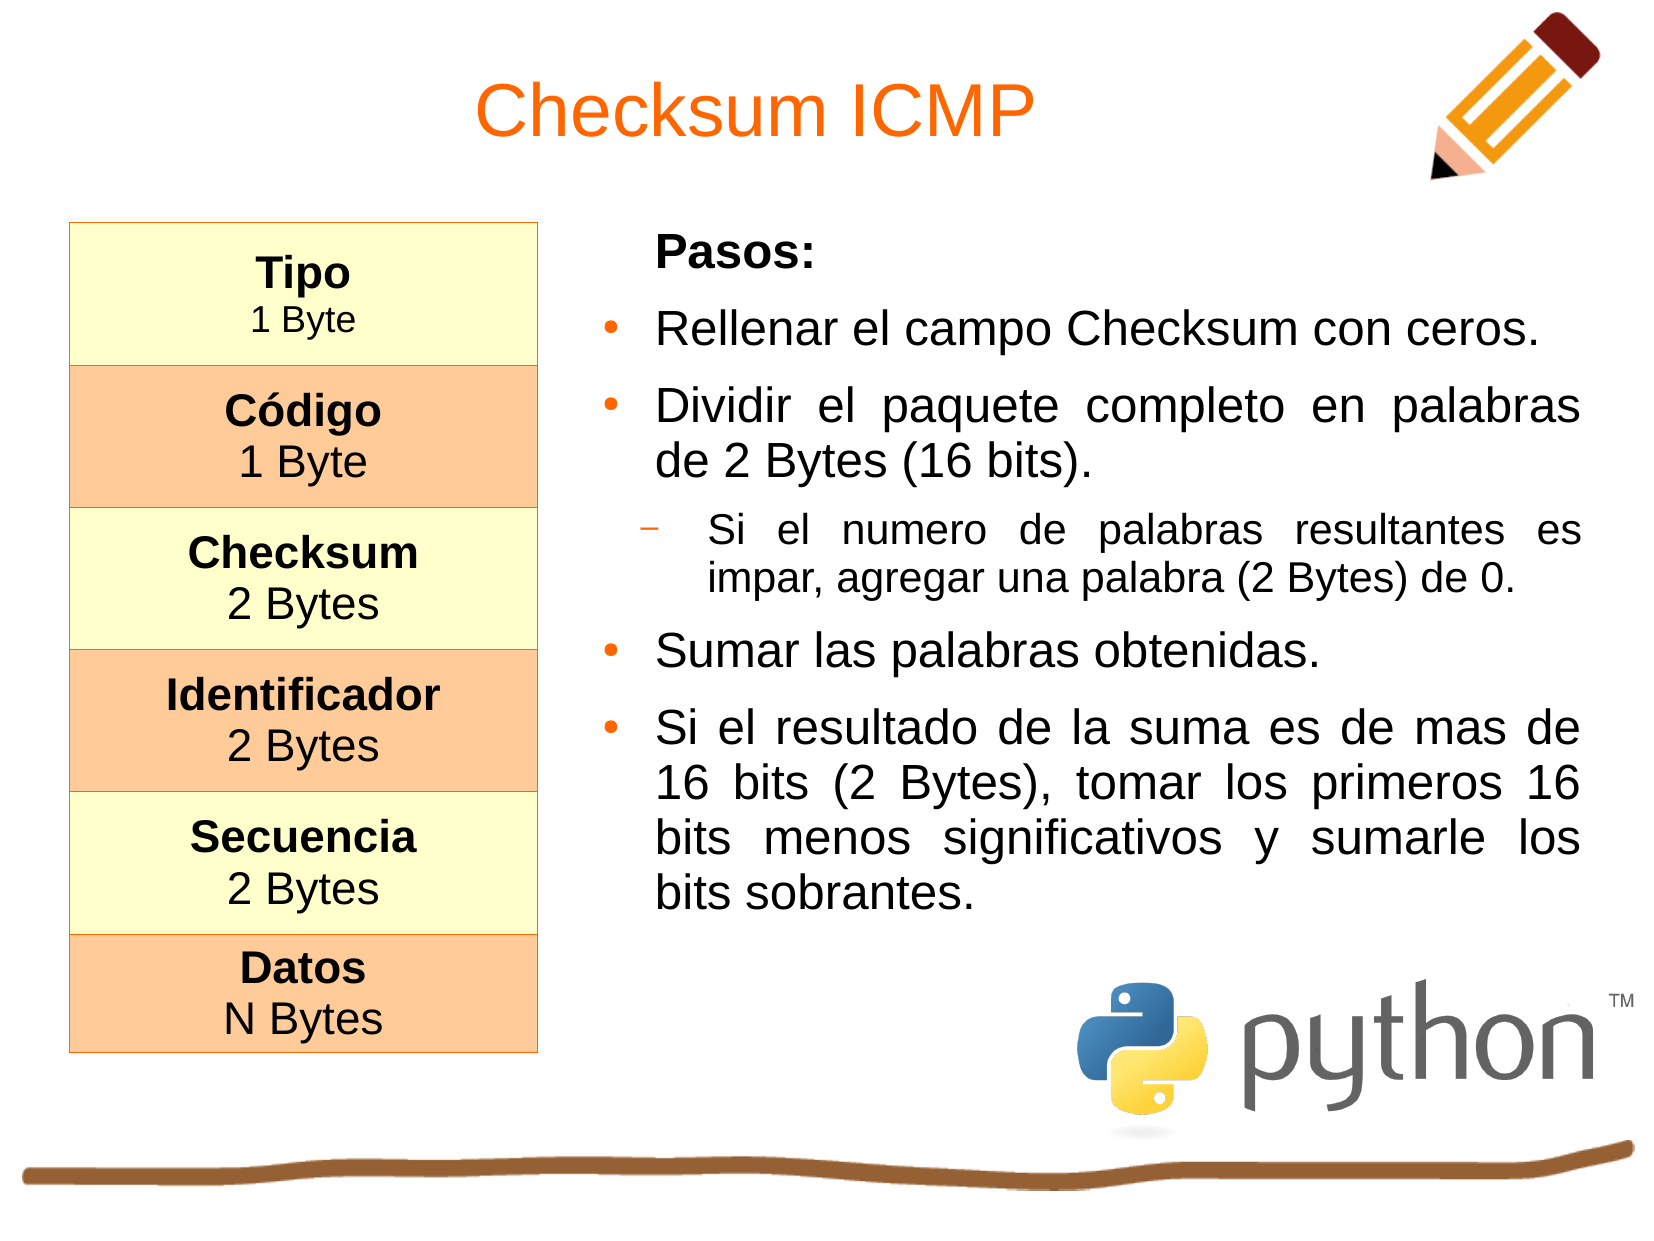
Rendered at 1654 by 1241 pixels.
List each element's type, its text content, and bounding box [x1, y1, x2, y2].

list Pasos: Rellenar el campo Checksum con ceros. Dividir el paquete completo en palabras de 2 Bytes (16 bits). Si el numero de palabras resultantes es impar, agregar una palabra (2 Bytes) de 0. Sumar las palabras obtenidas. Si el resultado de la suma es de mas de 16 bits (2 Bytes), tomar los primeros 16 bits menos significativos y sumarle los bits sobrantes. [602, 224, 1583, 934]
table_cell Datos N Bytes [70, 935, 537, 1052]
picture [22, 970, 1647, 1191]
table_cell Identificador 2 Bytes [70, 650, 537, 791]
table_header Tipo 1 Byte [70, 223, 537, 365]
table_cell Código 1 Byte [70, 366, 537, 507]
picture [1430, 12, 1601, 181]
table_cell Secuencia 2 Bytes [70, 792, 537, 934]
table_cell Checksum 2 Bytes [70, 508, 537, 649]
title Checksum ICMP [82, 49, 1430, 172]
